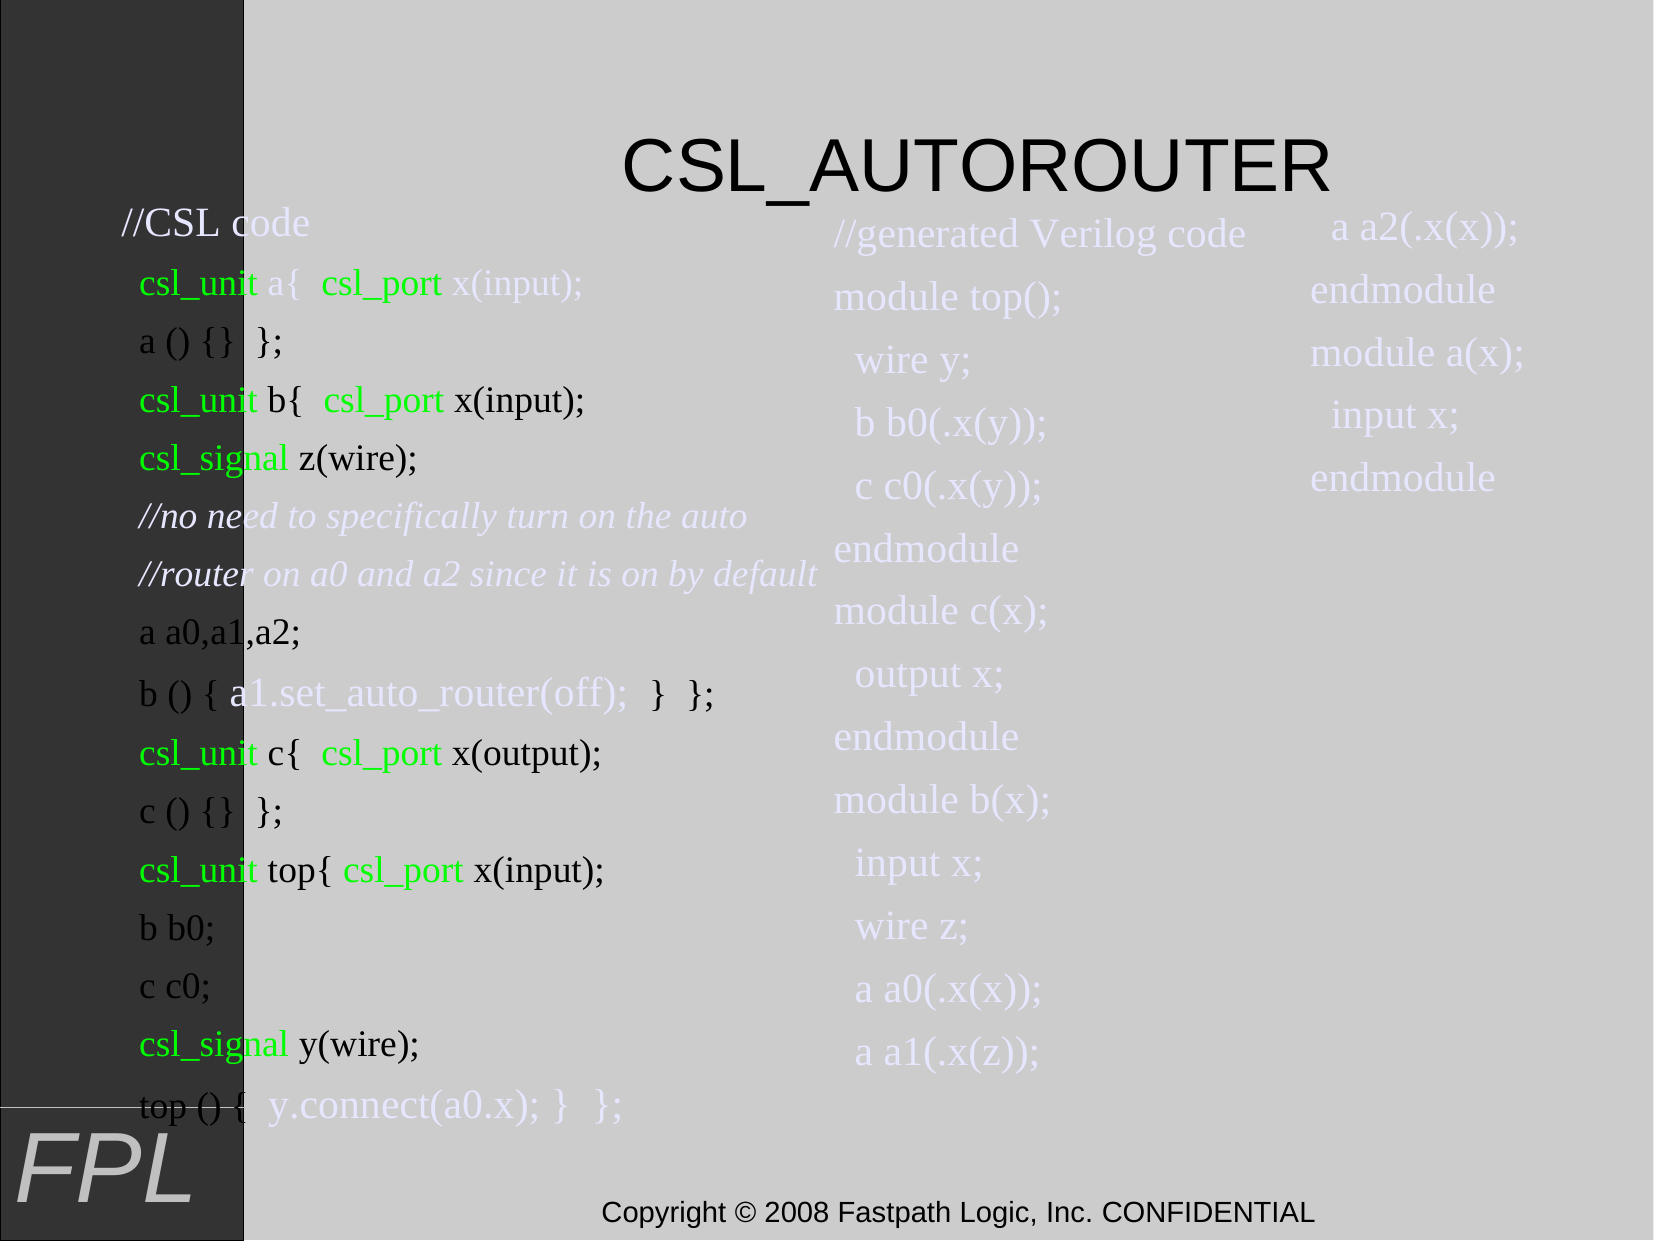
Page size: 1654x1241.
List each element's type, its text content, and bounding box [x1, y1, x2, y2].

list //generated Verilog code module top(); wire y; b b0(.x(y)); c c0(.x(y)); endmodule module c(x); output x; endmodule module b(x); input x; wire z; a a0(.x(x)); a a1(.x(z)); [833, 210, 1336, 1123]
list a a2(.x(x)); endmodule module a(x); input x; endmodule [1309, 202, 1593, 550]
title CSL_AUTOROUTER [427, 57, 1530, 274]
list //CSL code csl_unit a{ csl_port x(input); a () {} }; csl_unit b{ csl_port x(input); csl_signal z(wire); //no need to specifically turn on the auto //router on a0 and a2 since it is on by default a a0,a1,a2; b () { a1.set_auto_router(off); } }; csl_unit c{ csl_port x(output); c () {} }; csl_unit top{ csl_port x(input); b b0; c c0; csl_signal y(wire); top () { y.connect(a0.x); } }; [121, 199, 824, 1132]
